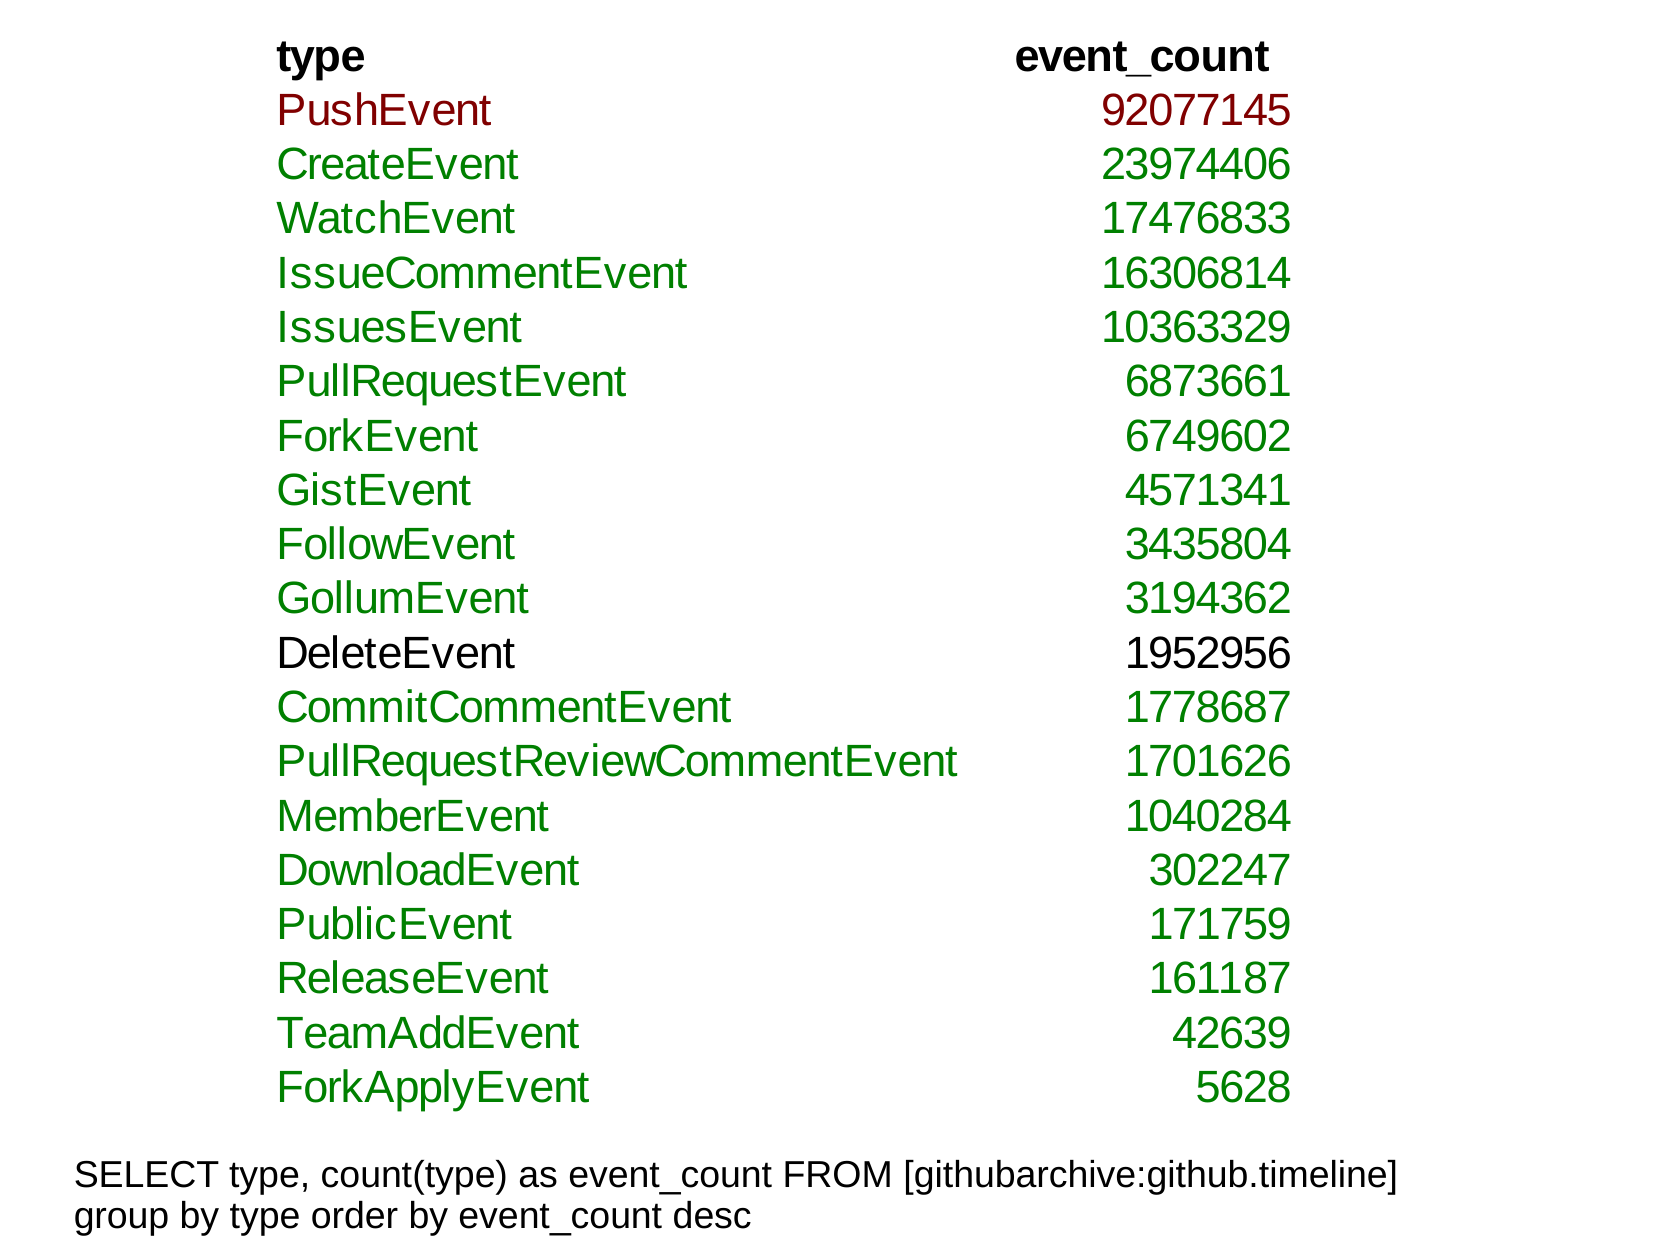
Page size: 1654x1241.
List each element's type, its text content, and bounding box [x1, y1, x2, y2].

chart [271, 31, 1300, 1122]
text_box SELECT type, count(type) as event_count FROM [githubarchive:github.timeline] group by type order by event_count desc [59, 1145, 1524, 1241]
